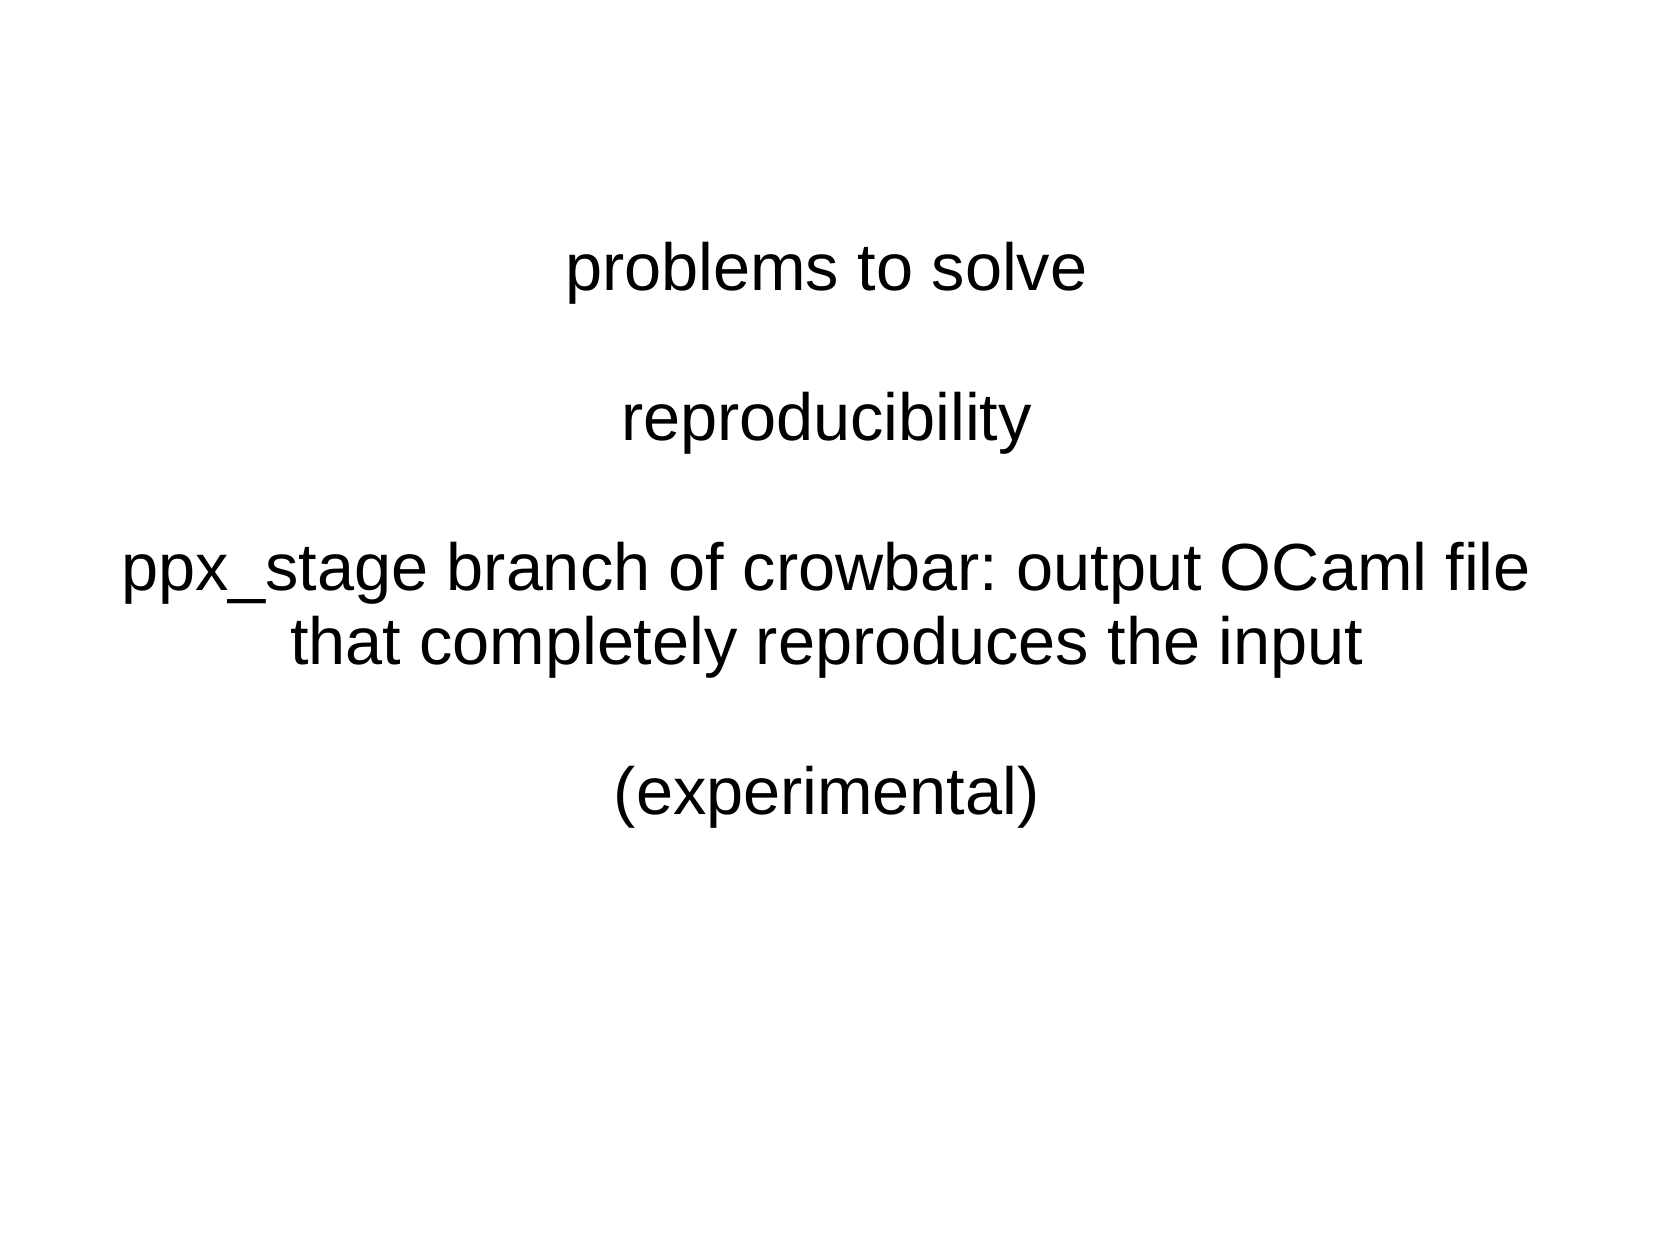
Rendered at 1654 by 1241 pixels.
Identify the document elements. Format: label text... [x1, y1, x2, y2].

subtitle problems to solve reproducibility ppx_stage branch of crowbar: output OCaml file that completely reproduces the input (experimental) [82, 49, 1571, 1010]
